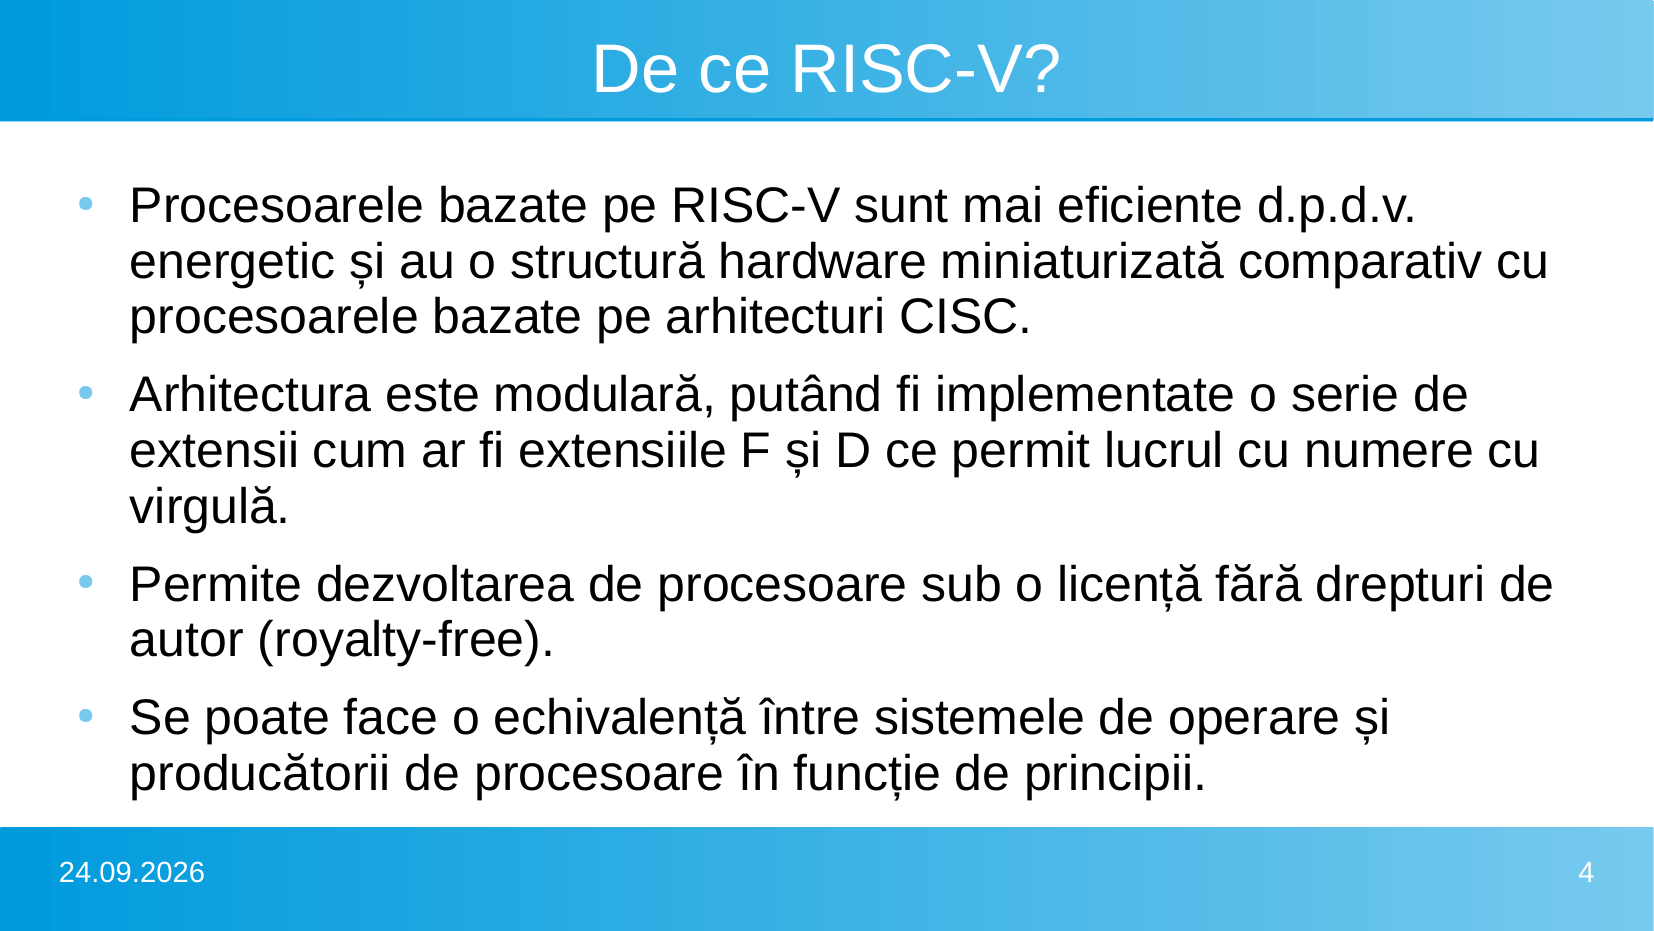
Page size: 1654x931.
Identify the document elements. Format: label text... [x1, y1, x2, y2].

title De ce RISC-V? [59, 29, 1595, 108]
list Procesoarele bazate pe RISC-V sunt mai eficiente d.p.d.v. energetic și au o structură hardware miniaturizată comparativ cu procesoarele bazate pe arhitecturi CISC. Arhitectura este modulară, putând fi implementate o serie de extensii cum ar fi extensiile F și D ce permit lucrul cu numere cu virgulă. Permite dezvoltarea de procesoare sub o licență fără drepturi de autor (royalty-free). Se poate face o echivalență între sistemele de operare și producătorii de procesoare în funcție de principii. [59, 177, 1595, 768]
